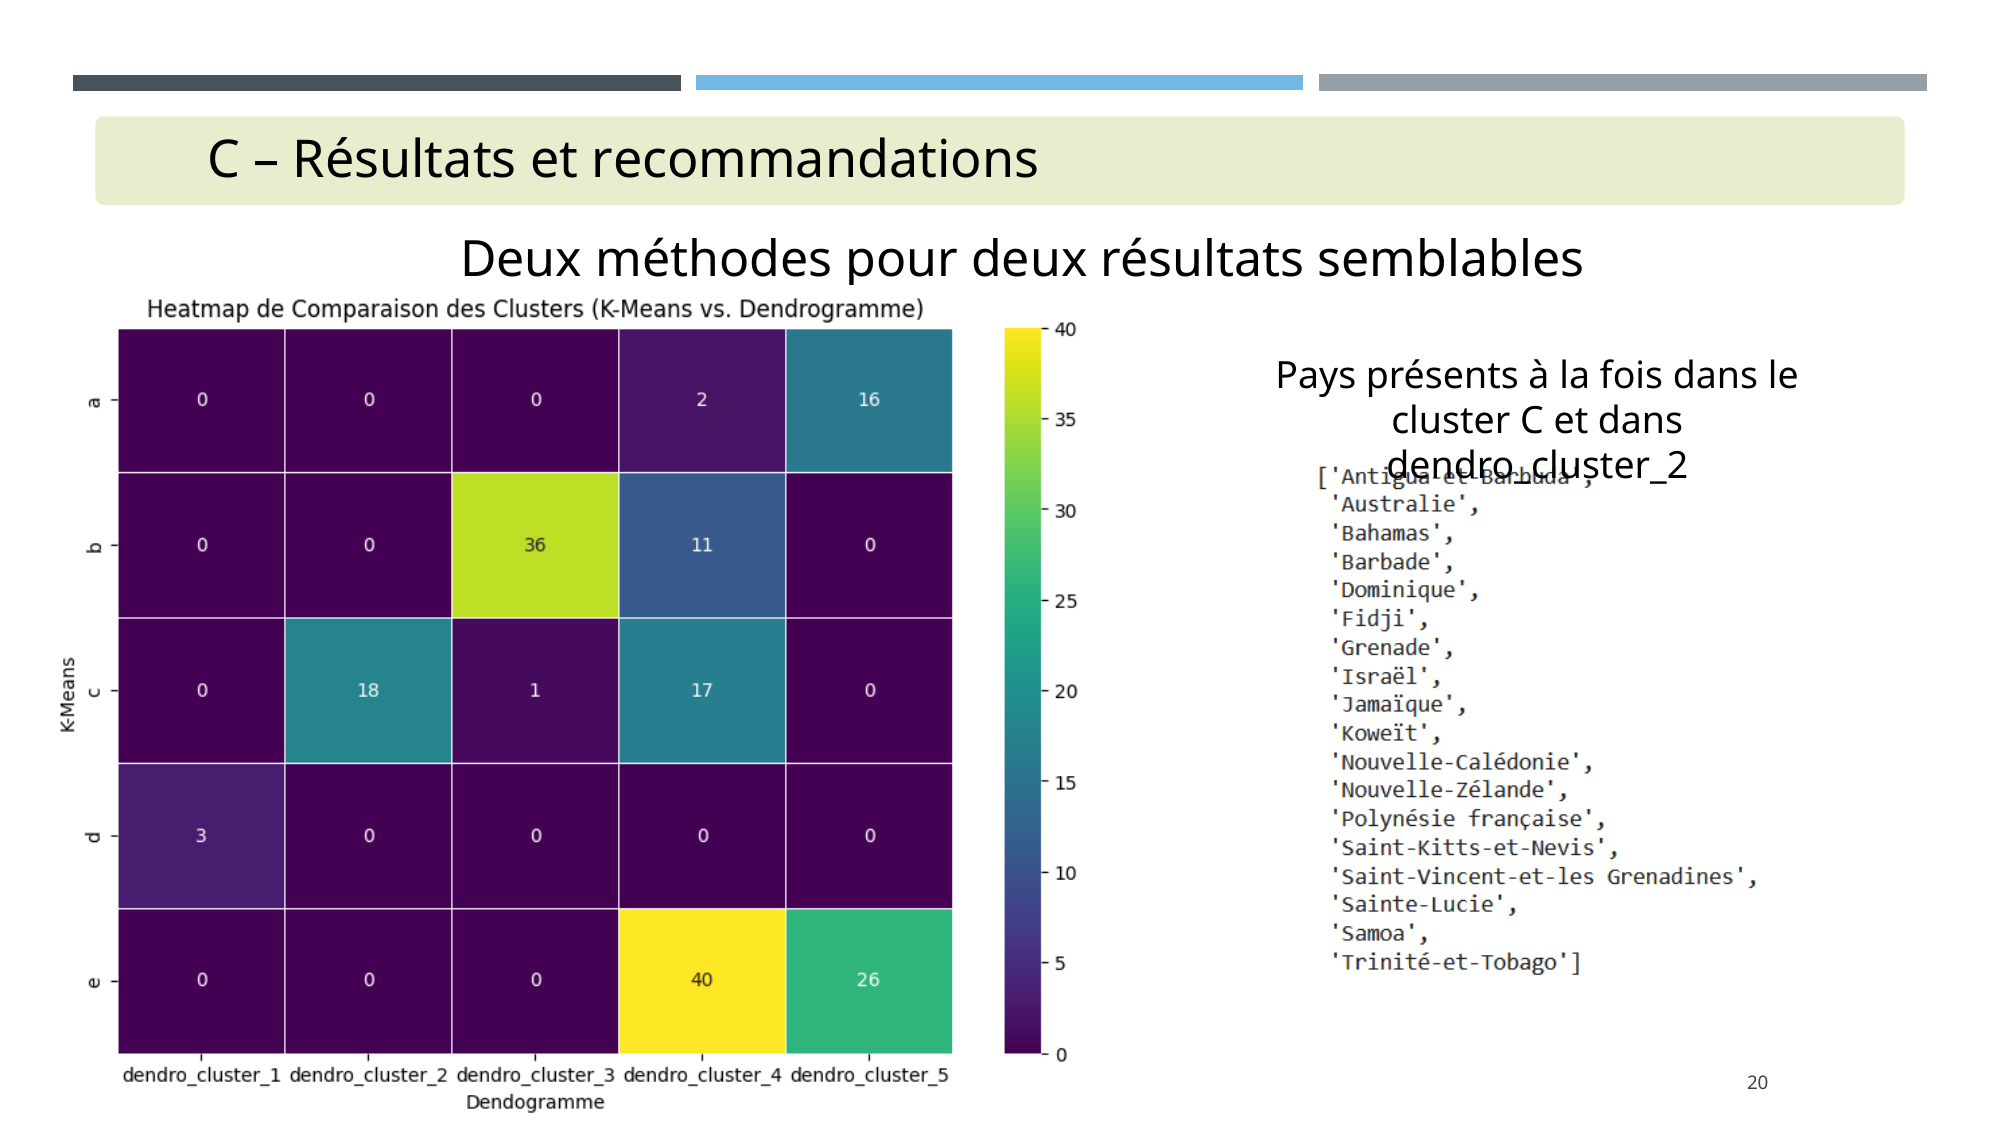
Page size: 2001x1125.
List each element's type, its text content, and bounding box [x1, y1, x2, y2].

picture [1312, 463, 1763, 979]
text_box Deux méthodes pour deux résultats semblables [197, 219, 1848, 296]
text_box [1732, 1053, 1905, 1114]
text_box Pays présents à la fois dans le cluster C et dans dendro_cluster_2 [1245, 343, 1830, 450]
text_box C – Résultats et recommandations [197, 116, 1905, 205]
picture [1496, 463, 1508, 476]
picture [46, 285, 1091, 1125]
text_box [95, 116, 197, 205]
picture [1564, 463, 1575, 476]
picture [1391, 463, 1403, 476]
picture [1458, 463, 1470, 476]
